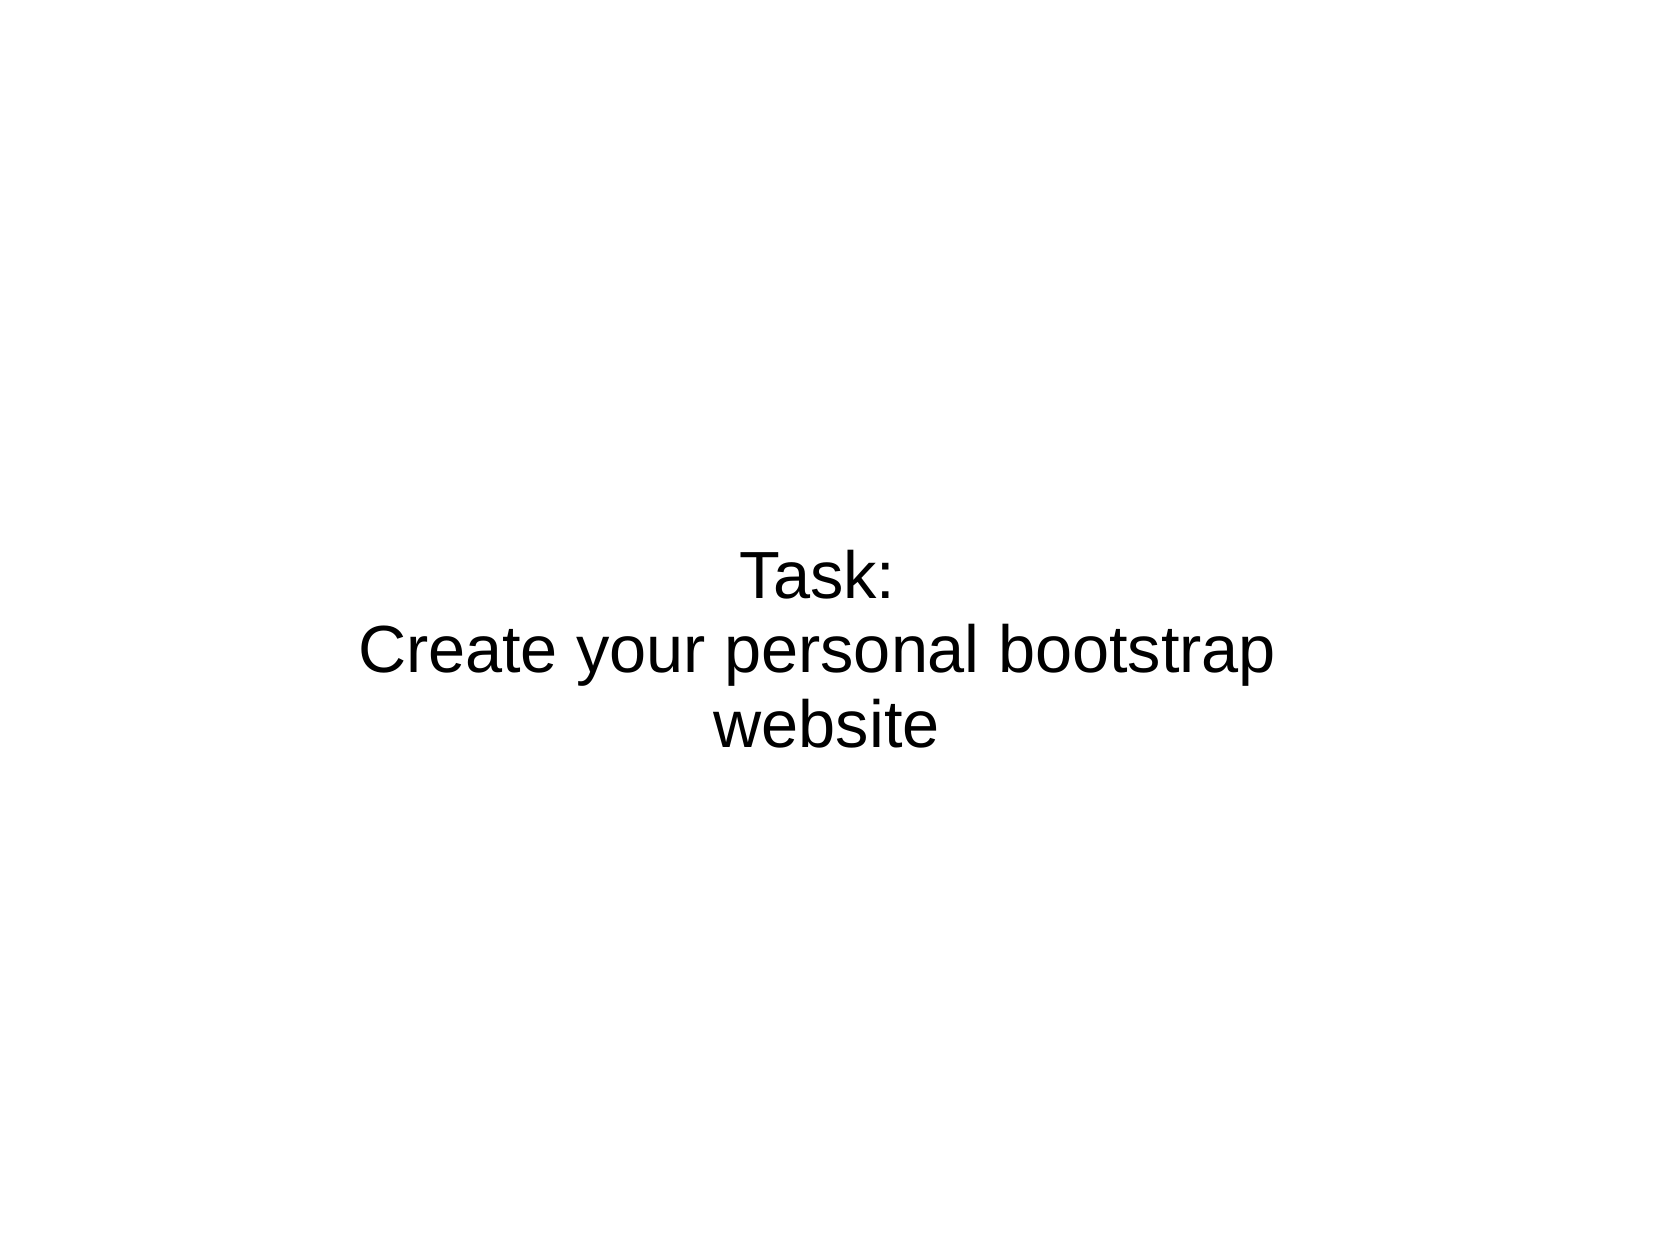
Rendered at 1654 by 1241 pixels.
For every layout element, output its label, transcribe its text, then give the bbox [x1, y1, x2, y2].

subtitle Task: Create your personal bootstrap website [82, 290, 1571, 1010]
